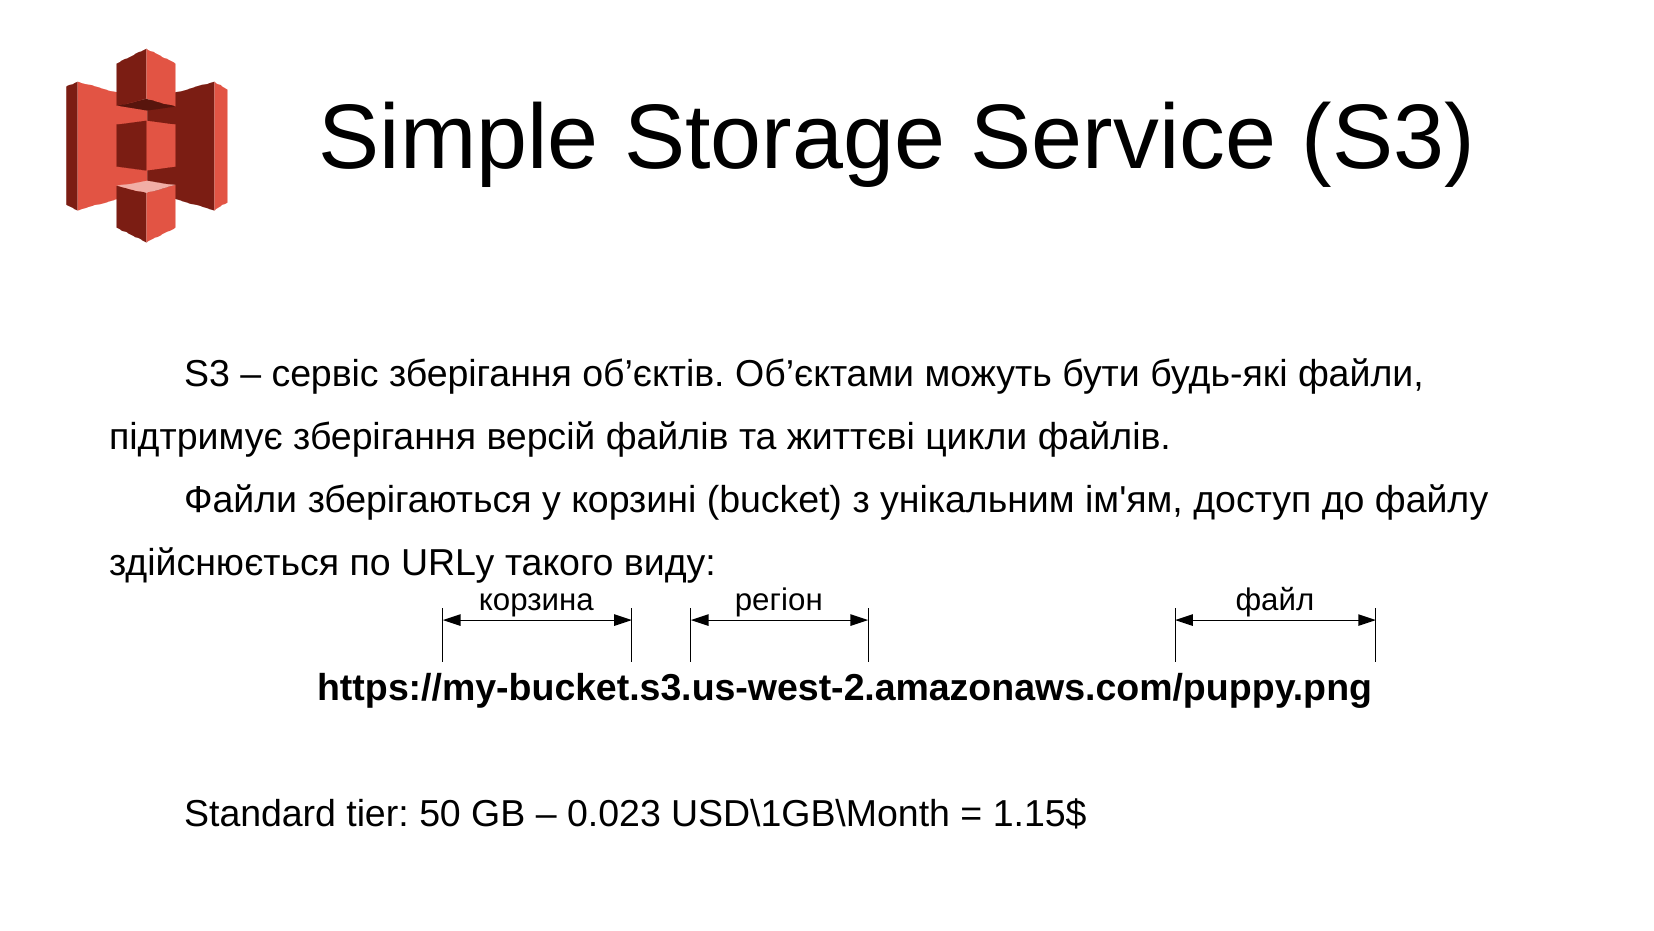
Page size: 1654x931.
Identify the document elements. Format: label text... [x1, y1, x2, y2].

picture [7, 44, 296, 249]
text_box S3 – сервіс зберігання об’єктів. Об’єктами можуть бути будь-які файли, підтримує зберігання версій файлів та життєві цикли файлів. Файли зберігаються у корзині (bucket) з унікальним ім'ям, доступ до файлу здійснюється по URLу такого виду: https://my-bucket.s3.us-west-2.amazonaws.com/puppy.png Standard tier: 50 GB – 0.023 USD\1GB\Month = 1.15$ [94, 323, 1607, 906]
title Simple Storage Service (S3) [296, 59, 1571, 215]
